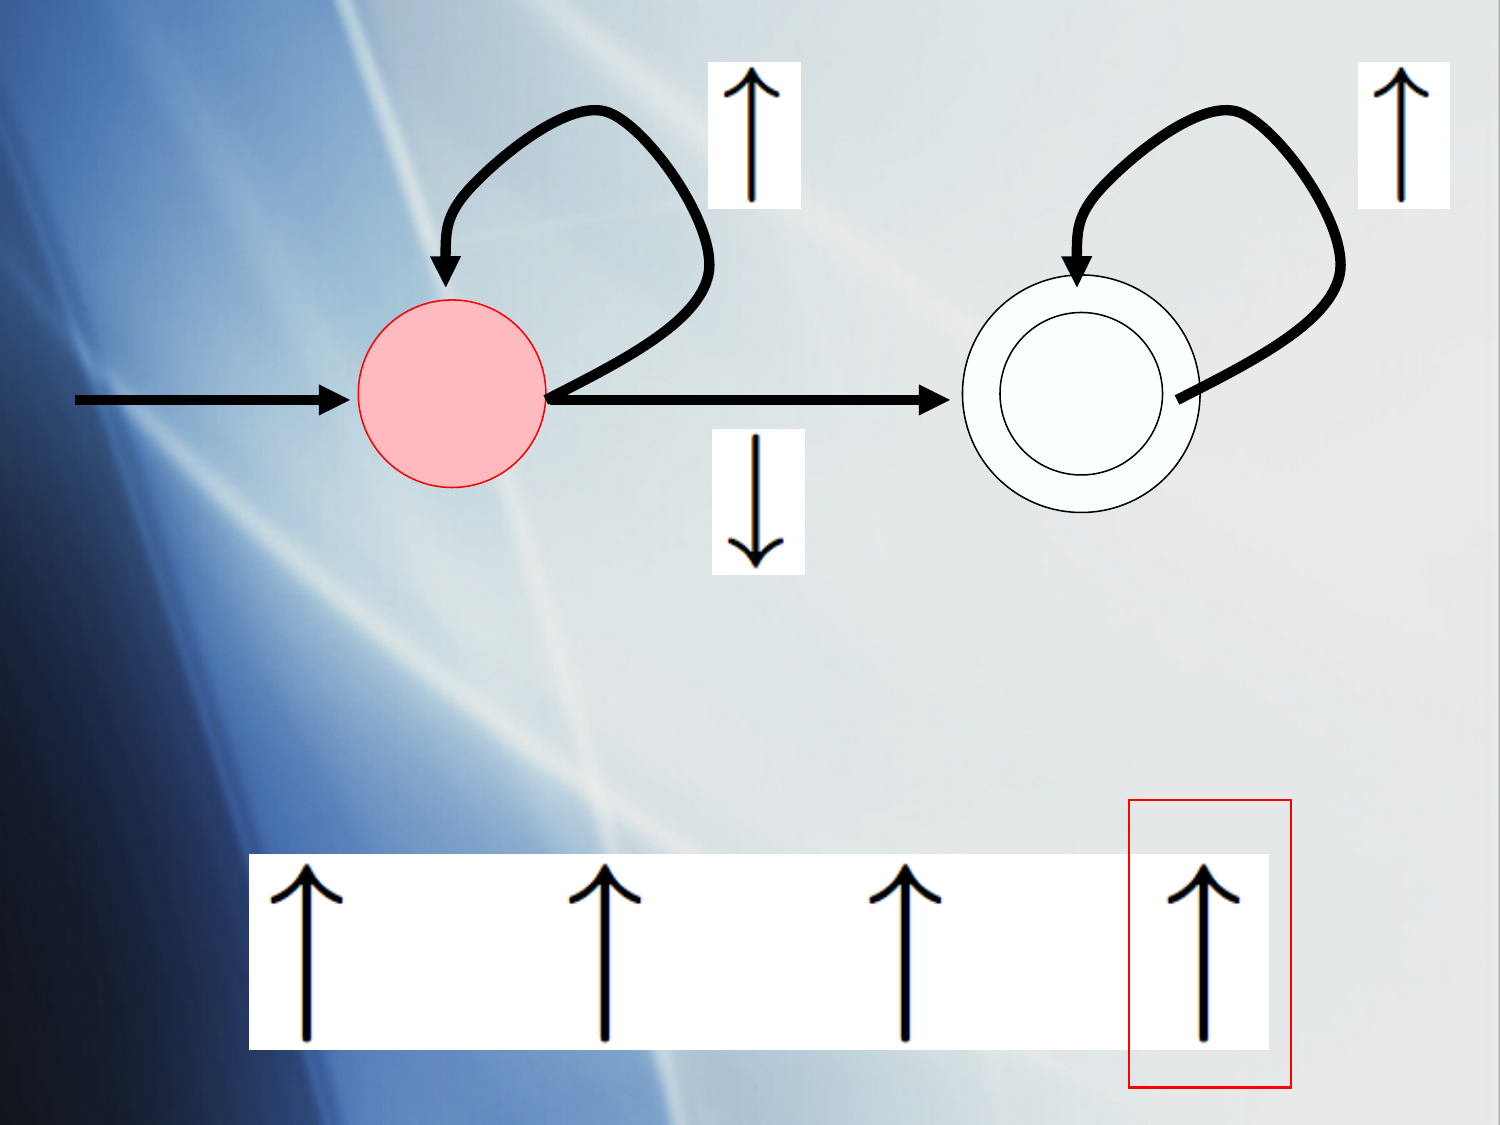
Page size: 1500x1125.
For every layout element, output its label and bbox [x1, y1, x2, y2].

text_box [962, 275, 1201, 513]
picture [0, 0, 1500, 1125]
text_box [358, 299, 546, 488]
